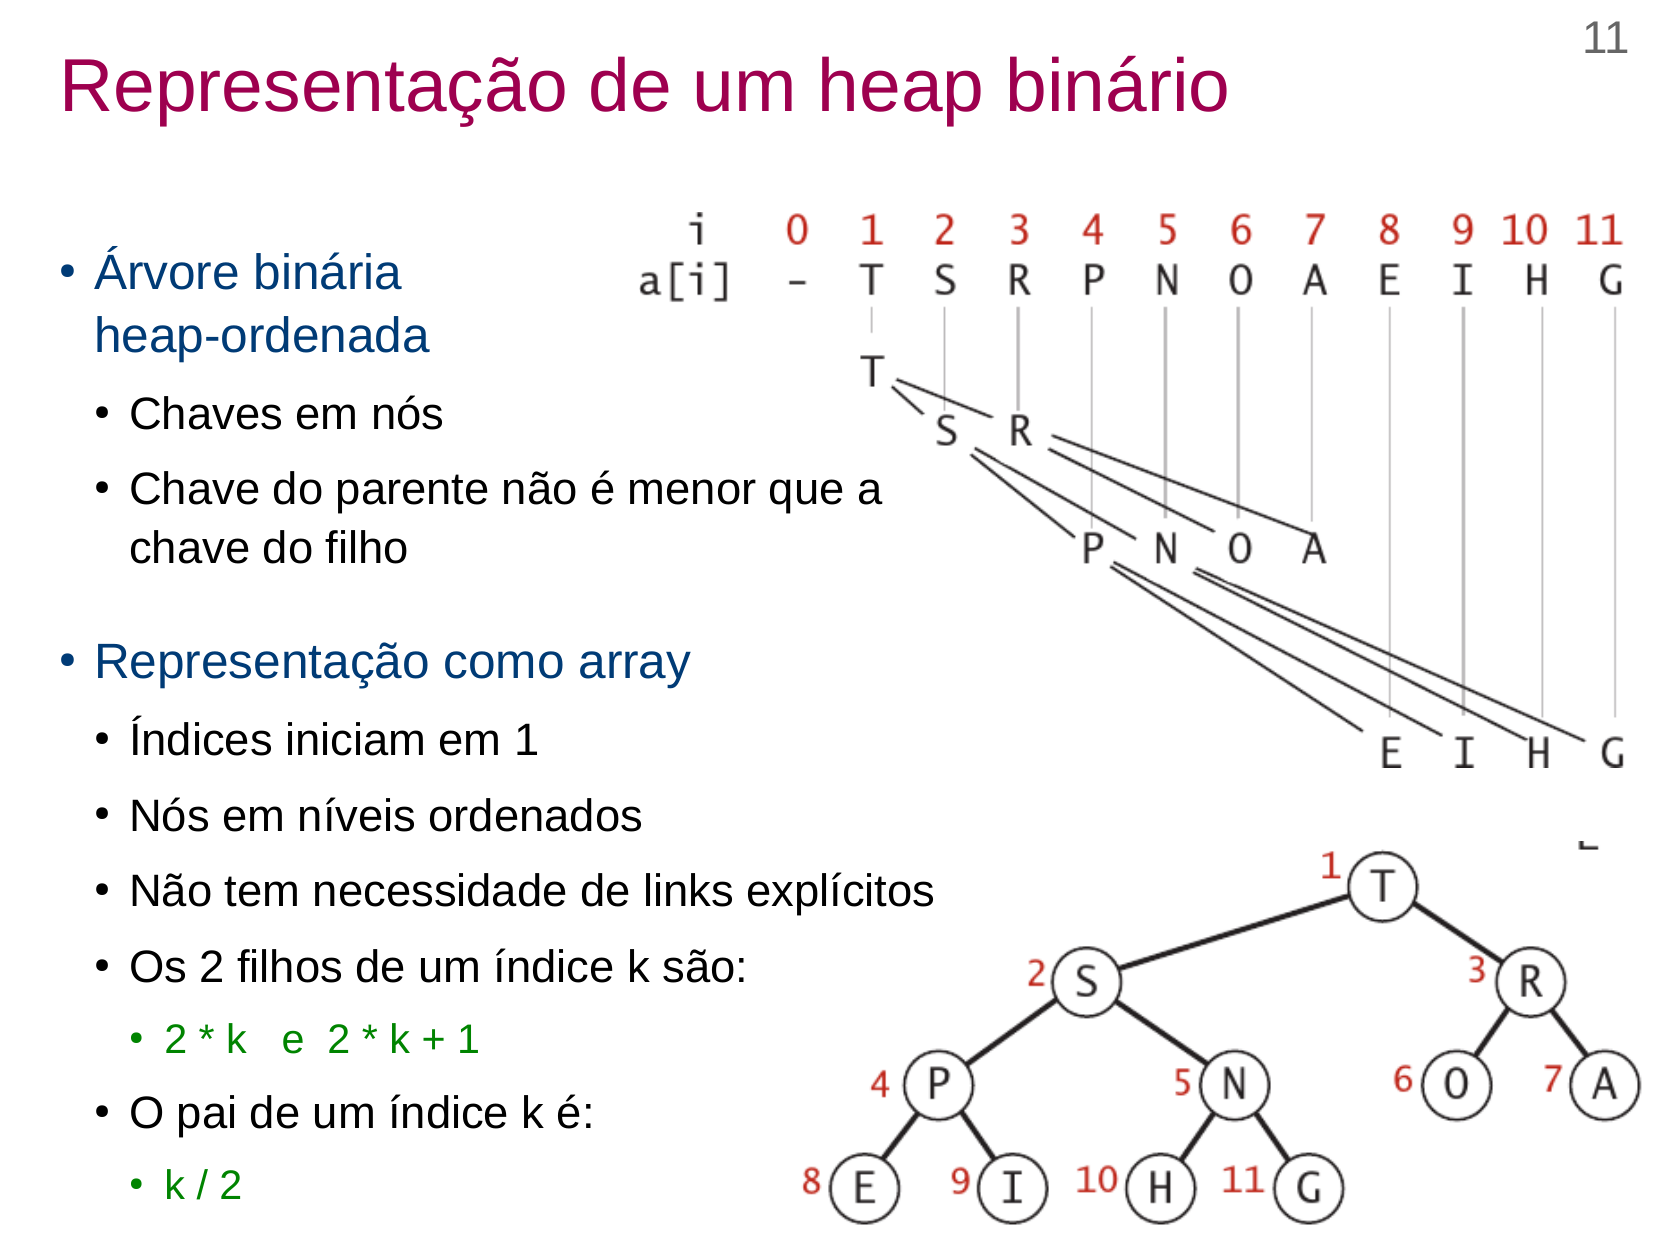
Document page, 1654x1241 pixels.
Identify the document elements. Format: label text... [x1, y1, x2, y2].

picture [639, 212, 1625, 768]
list Árvore binária heap-ordenada Chaves em nós Chave do parente não é menor que a chave do filho Representação como array Índices iniciam em 1 Nós em níveis ordenados Não tem necessidade de links explícitos Os 2 filhos de um índice k são: 2 * k e 2 * k + 1 O pai de um índice k é: k / 2 [59, 236, 1004, 1211]
title Representação de um heap binário [59, 29, 1595, 148]
picture [793, 841, 1654, 1241]
